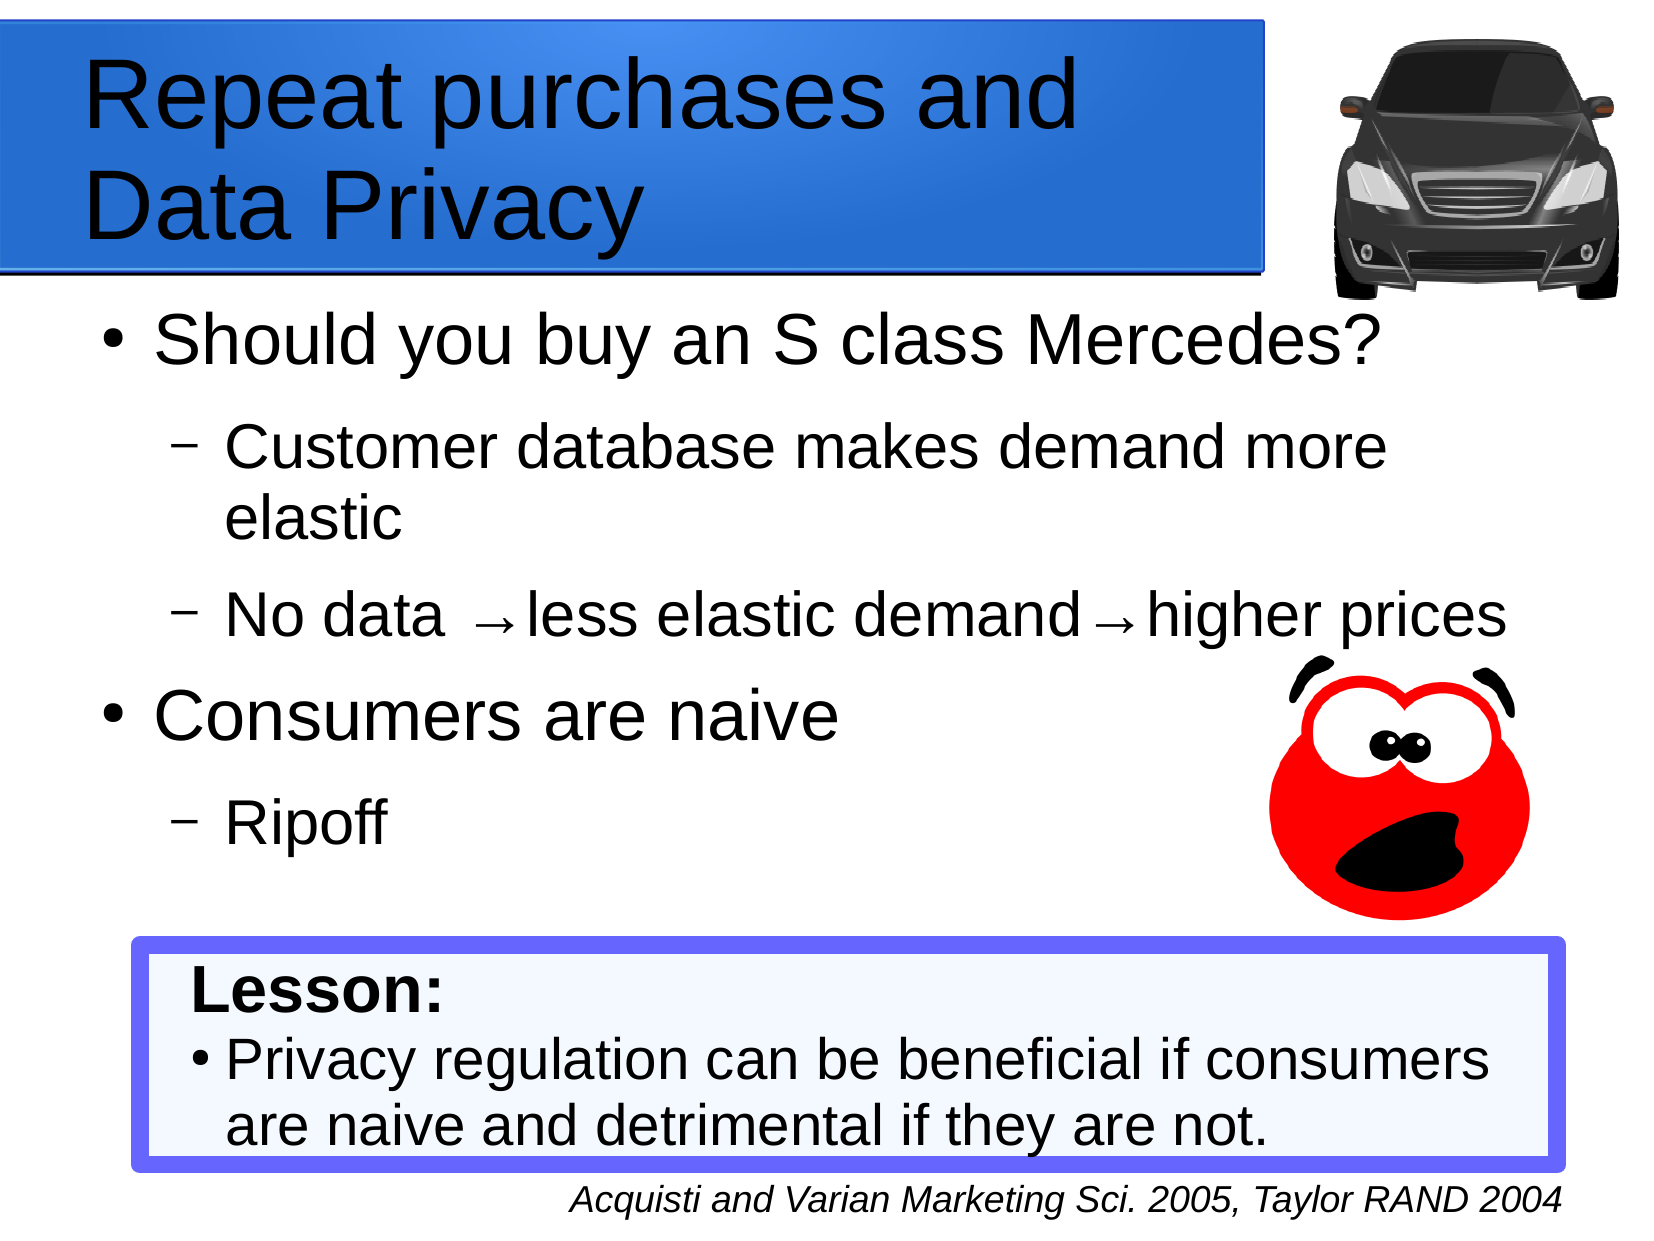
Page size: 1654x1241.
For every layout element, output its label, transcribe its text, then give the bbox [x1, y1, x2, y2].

picture [1263, 649, 1531, 926]
picture [1334, 39, 1619, 300]
text_box Lesson: Privacy regulation can be beneficial if consumers are naive and detrimental if they are not. [140, 945, 1558, 1165]
list Should you buy an S class Mercedes? Customer database makes demand more elastic No data →less elastic demand→higher prices Consumers are naive Ripoff [82, 299, 1571, 1019]
title Repeat purchases and Data Privacy [82, 38, 1235, 261]
text_box Acquisti and Varian Marketing Sci. 2005, Taylor RAND 2004 [555, 1171, 1630, 1229]
